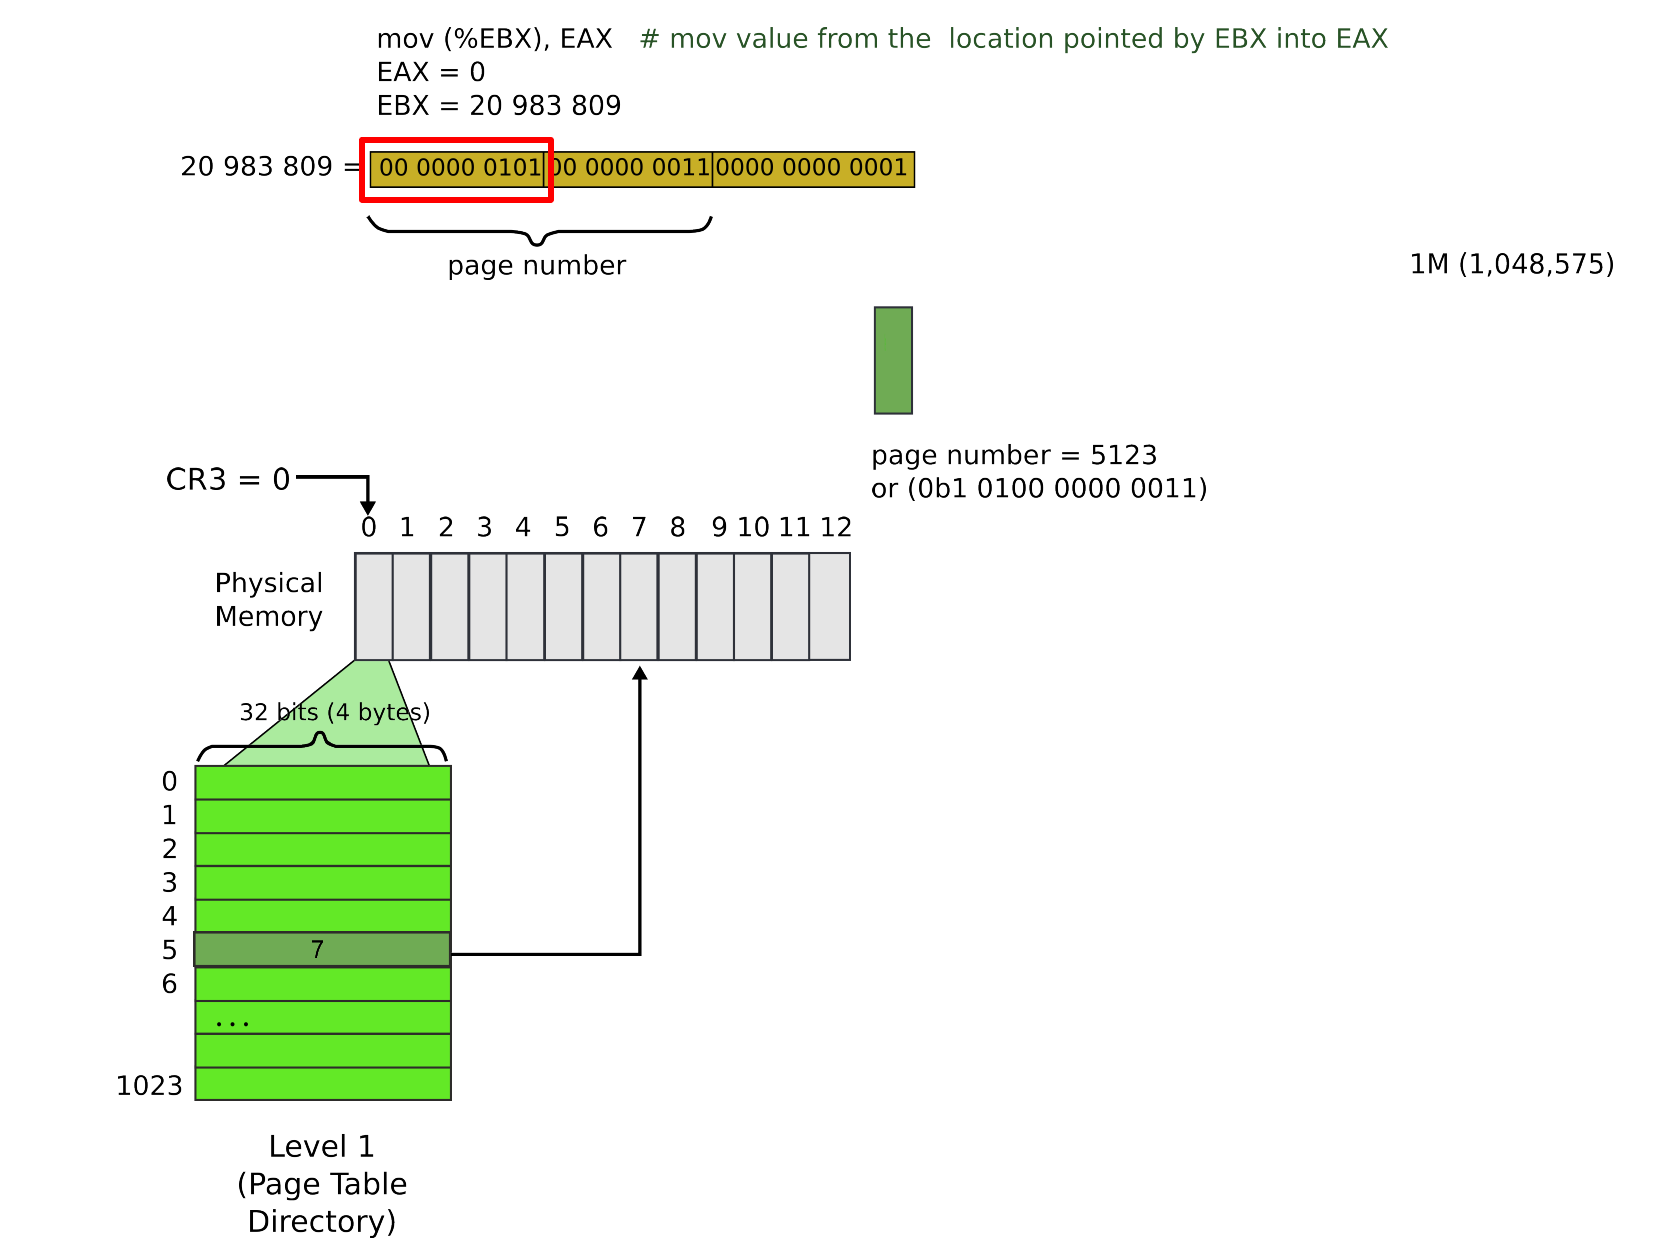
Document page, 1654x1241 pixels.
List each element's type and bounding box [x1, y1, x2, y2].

picture [167, 467, 289, 490]
picture [1412, 252, 1613, 277]
picture [366, 215, 713, 280]
picture [365, 143, 548, 188]
picture [75, 298, 1564, 501]
picture [118, 475, 851, 1238]
picture [182, 27, 1388, 188]
